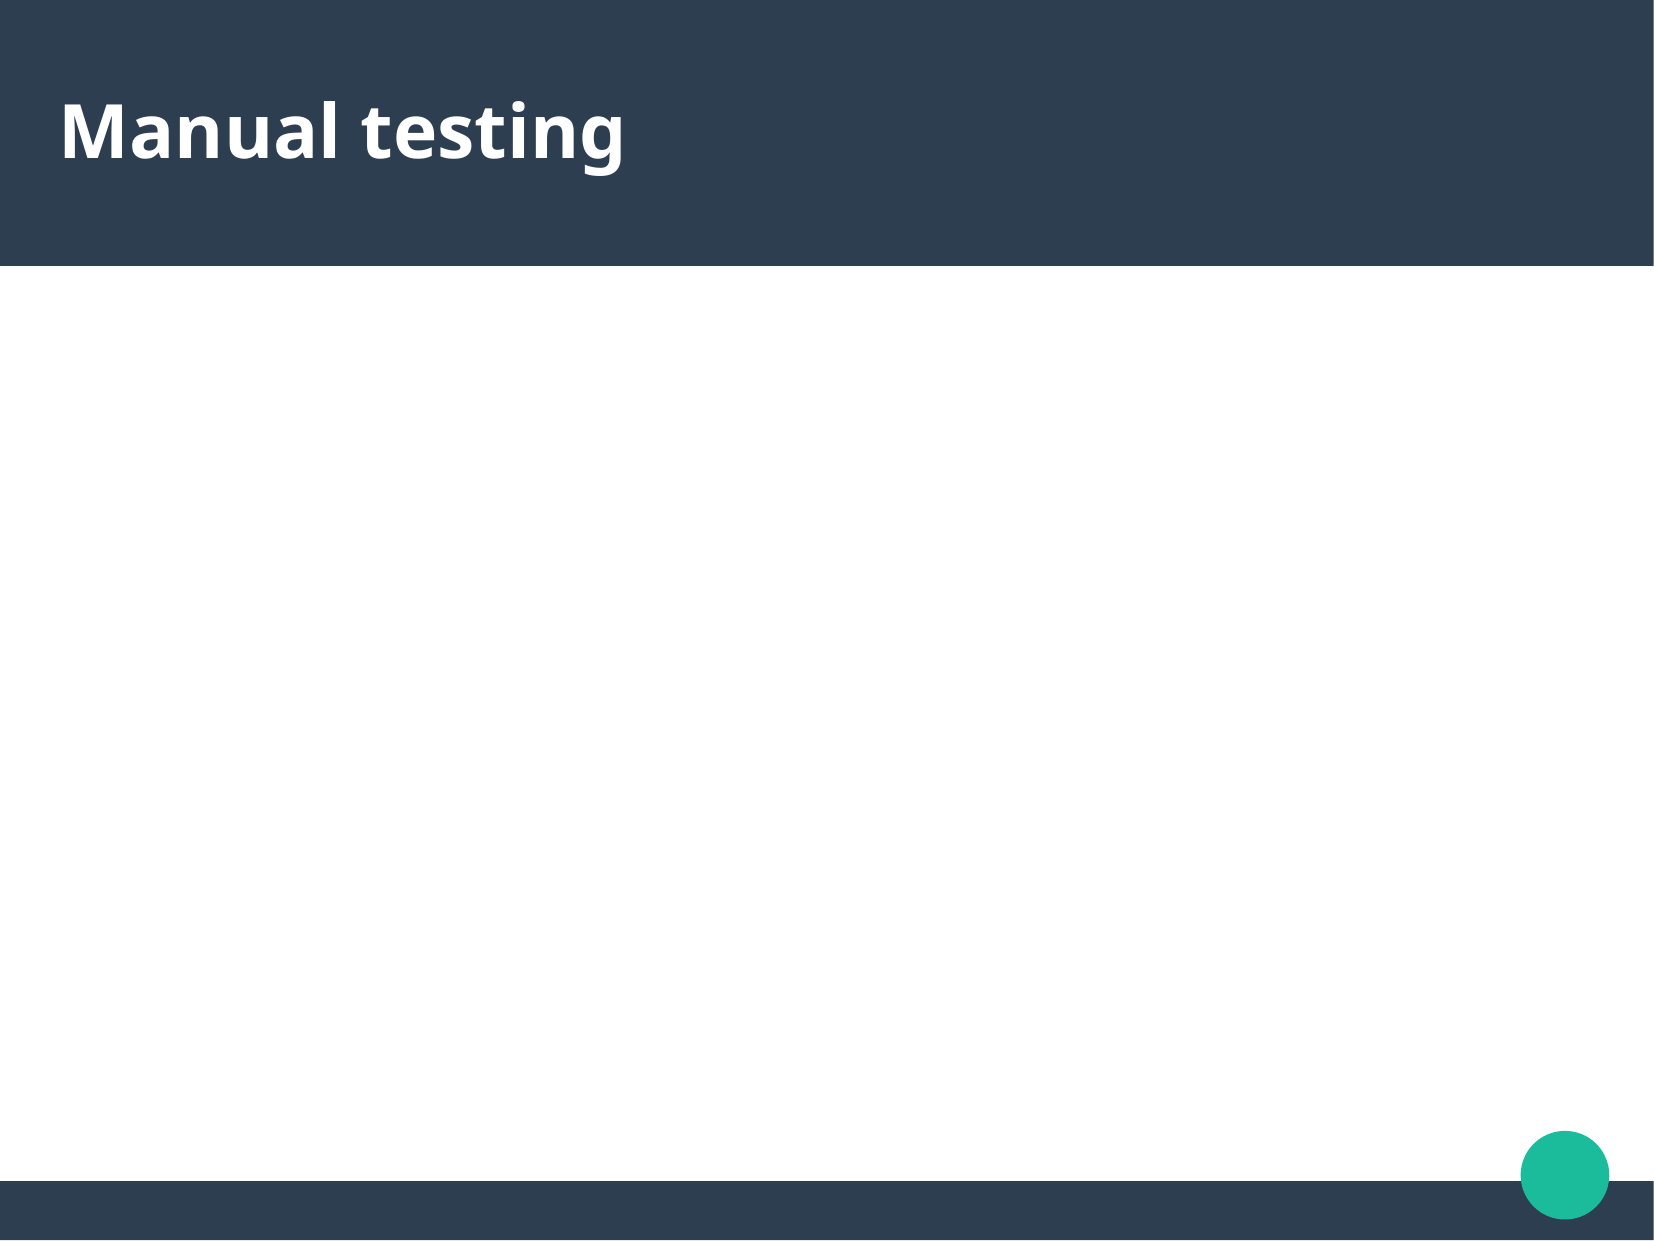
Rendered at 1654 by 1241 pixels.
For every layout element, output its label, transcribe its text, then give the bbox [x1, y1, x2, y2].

title Manual testing [59, 49, 1595, 207]
